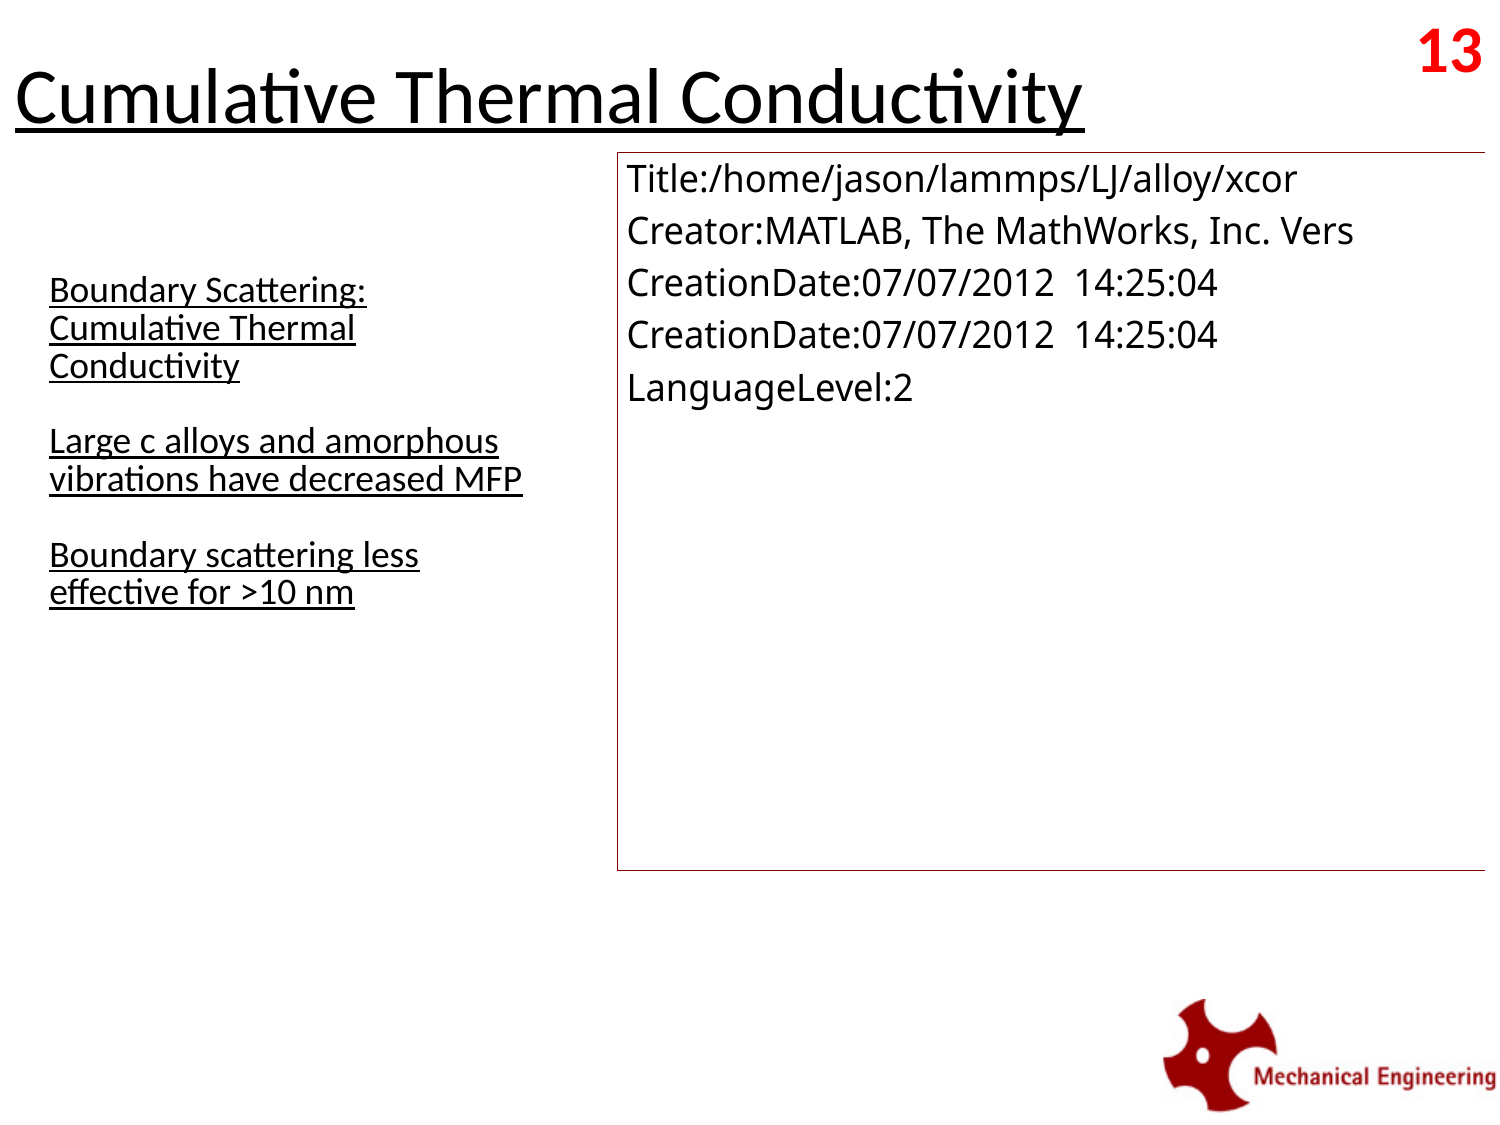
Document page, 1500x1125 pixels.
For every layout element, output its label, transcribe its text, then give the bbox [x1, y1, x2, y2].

text_box Boundary Scattering: Cumulative Thermal Conductivity Large c alloys and amorphous vibrations have decreased MFP Boundary scattering less effective for >10 nm [34, 267, 556, 718]
text_box 13 [1401, 0, 1499, 93]
picture [615, 149, 1486, 871]
title Cumulative Thermal Conductivity [0, 0, 1381, 186]
picture [1162, 999, 1497, 1113]
